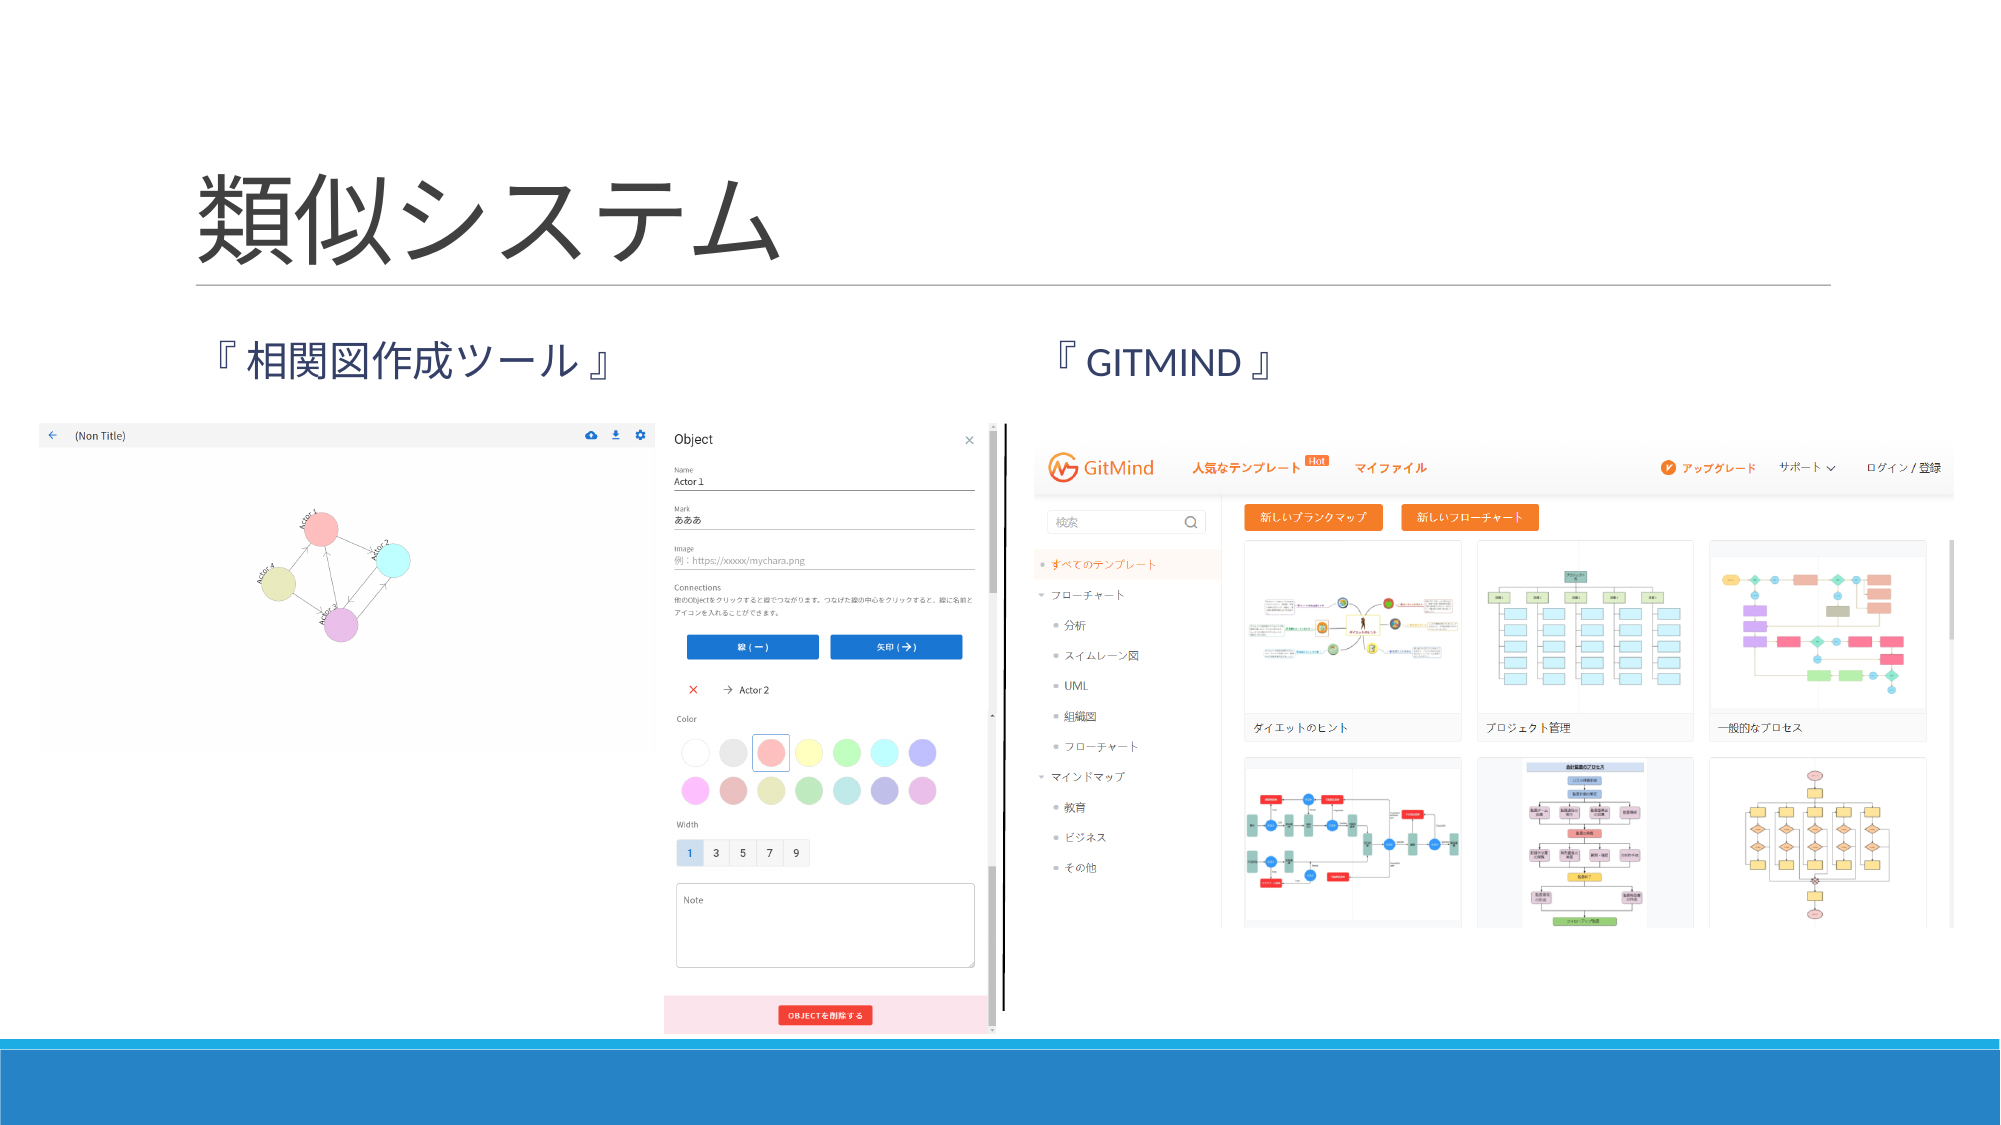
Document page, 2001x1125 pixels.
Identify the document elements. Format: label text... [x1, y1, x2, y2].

list 『 相関図作成ツール 』 [180, 302, 990, 424]
picture [661, 423, 997, 1034]
list 『 Gitmind 』 [1020, 302, 1830, 424]
picture [39, 423, 655, 753]
picture [1034, 441, 1954, 928]
title 類似システム [180, 47, 1830, 285]
